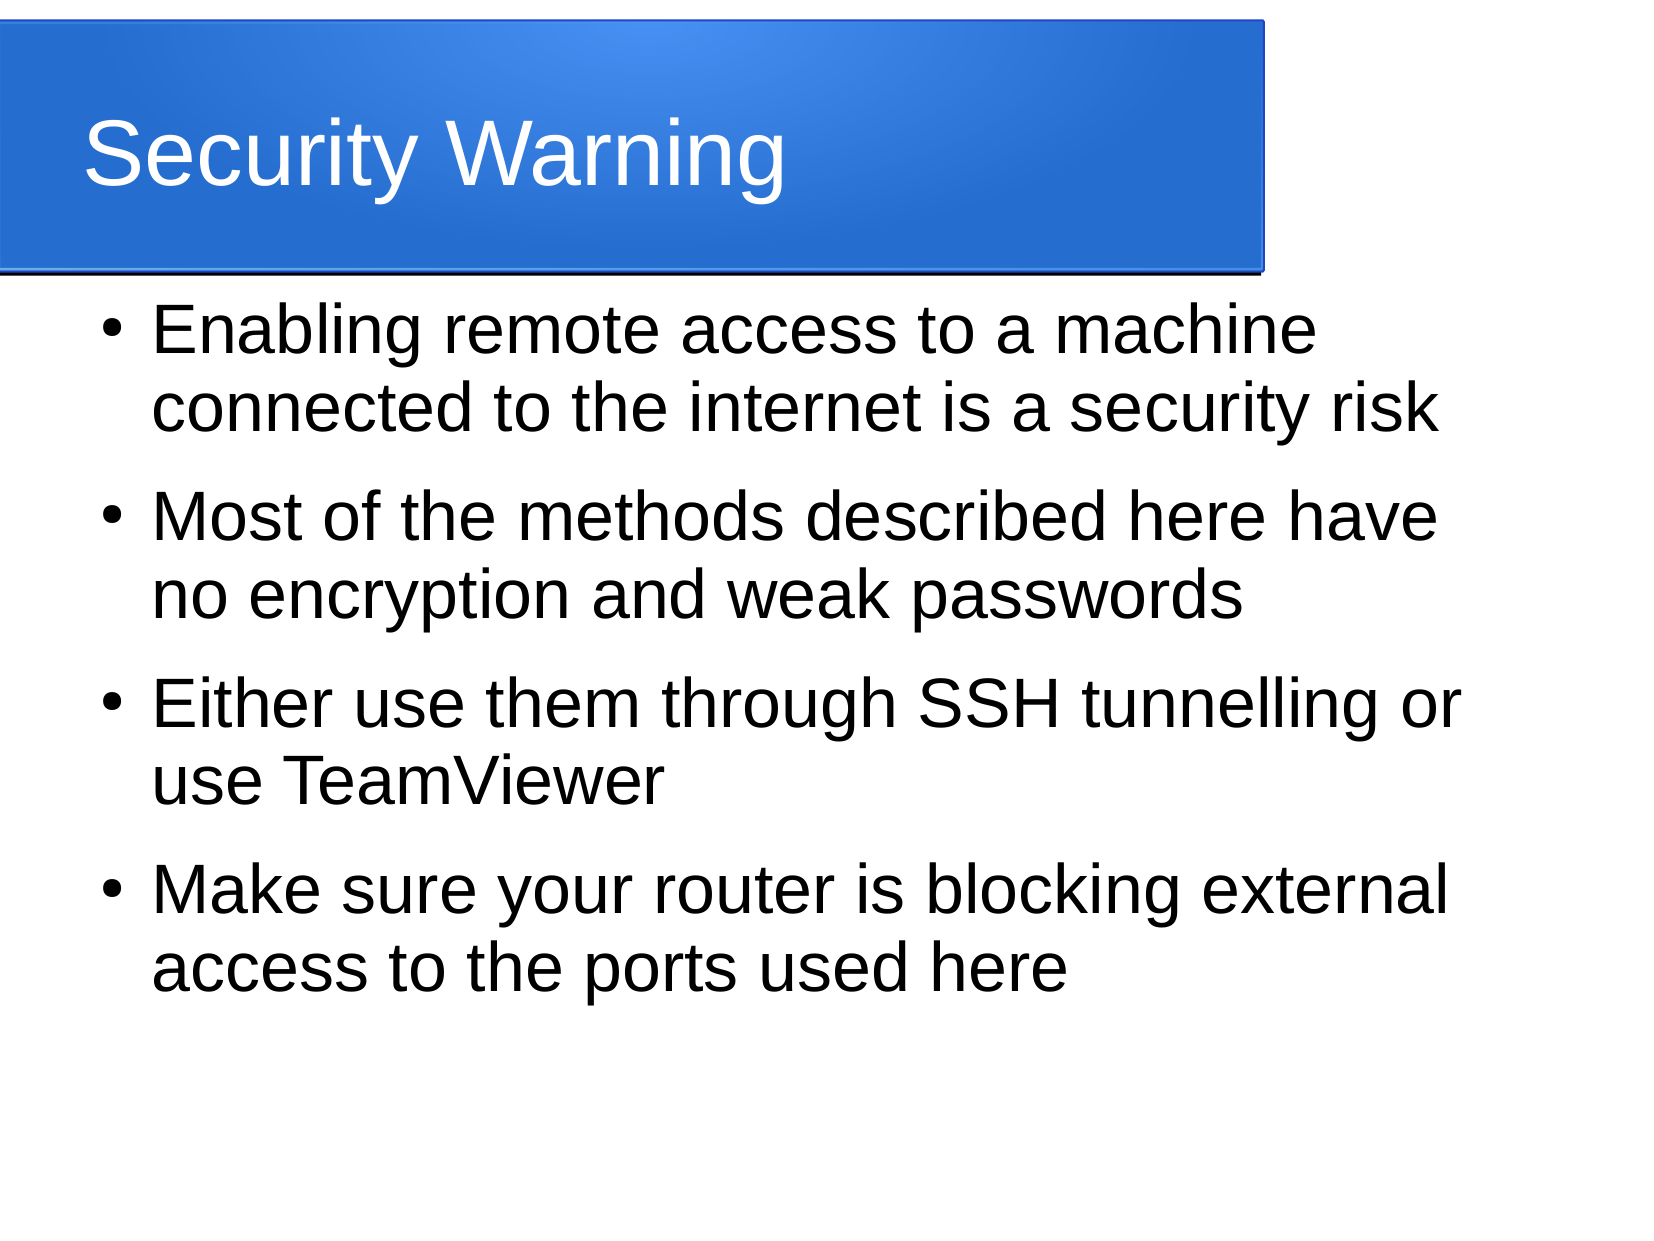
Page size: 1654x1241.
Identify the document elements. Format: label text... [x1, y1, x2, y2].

list Enabling remote access to a machine connected to the internet is a security risk Most of the methods described here have no encryption and weak passwords Either use them through SSH tunnelling or use TeamViewer Make sure your router is blocking external access to the ports used here [82, 290, 1538, 1010]
title Security Warning [82, 49, 1250, 257]
